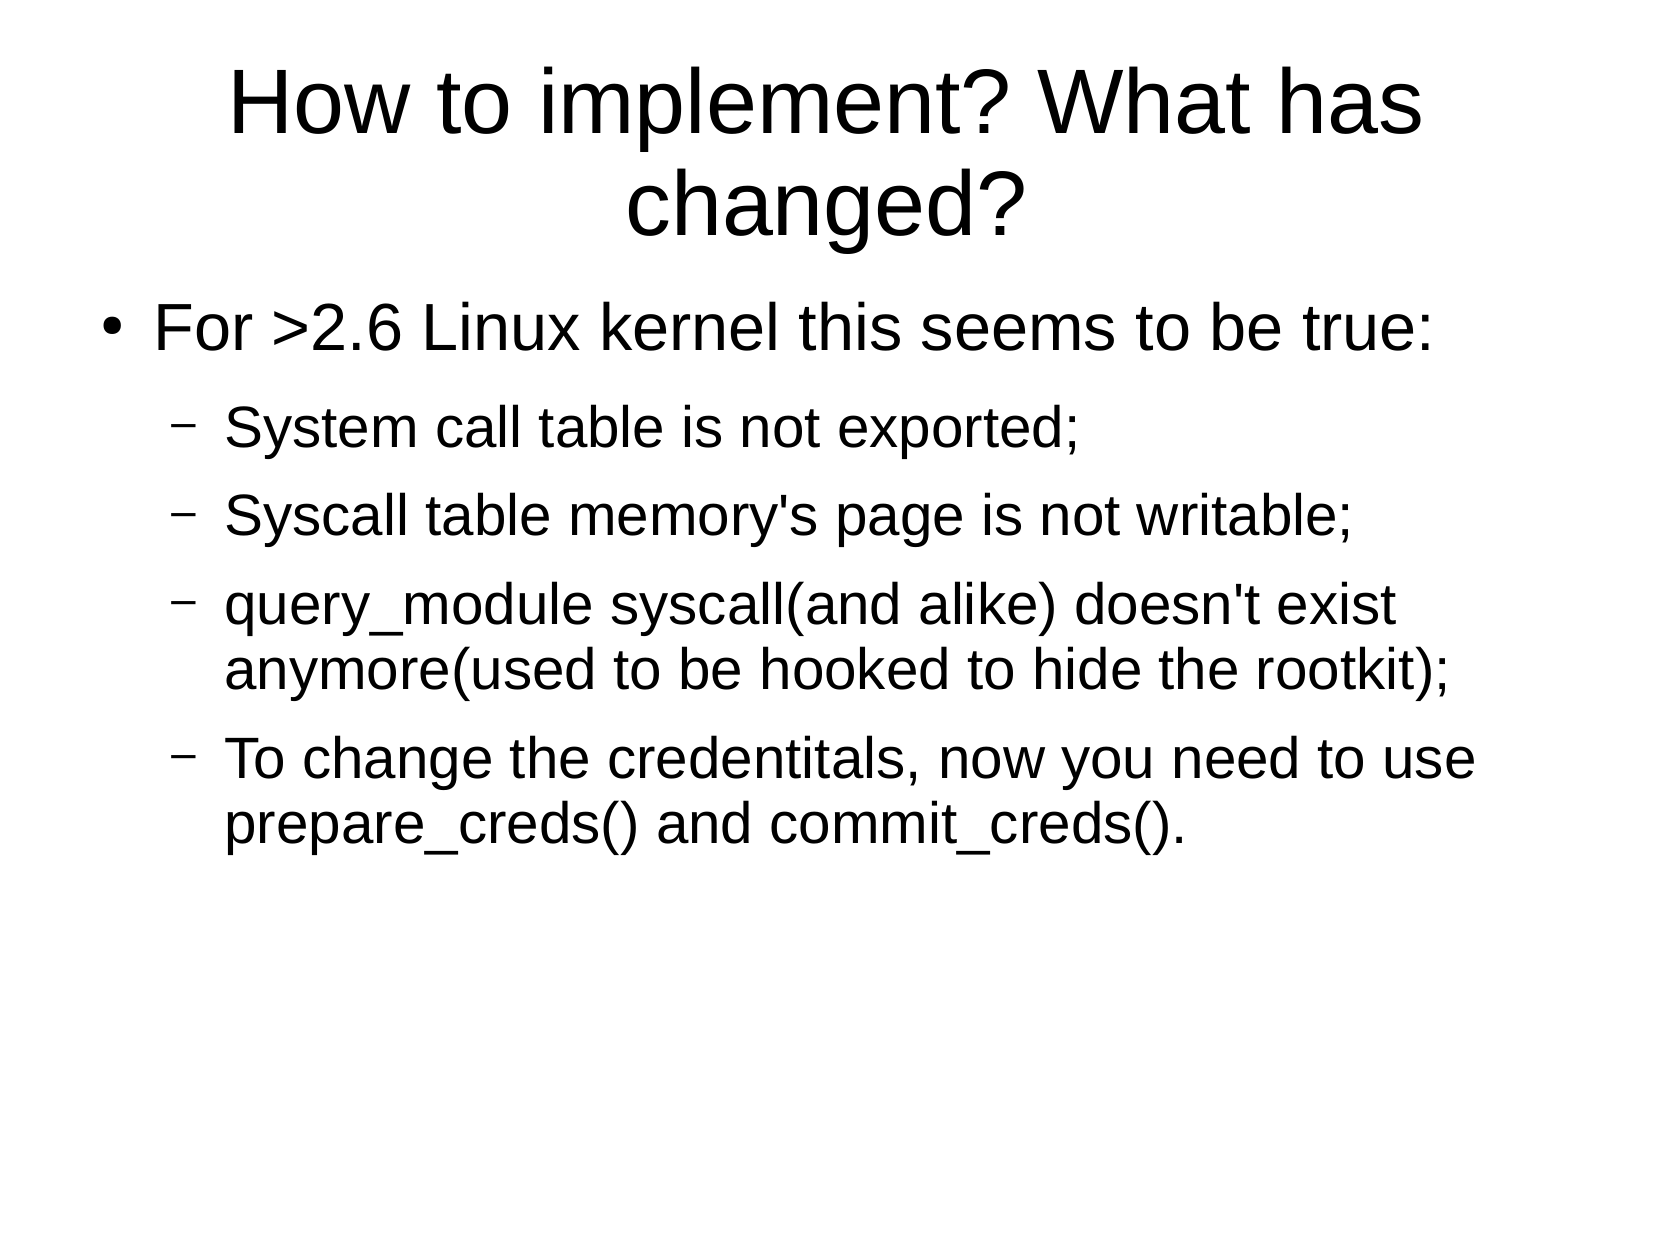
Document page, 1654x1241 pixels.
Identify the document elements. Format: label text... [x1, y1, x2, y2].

list For >2.6 Linux kernel this seems to be true: System call table is not exported; Syscall table memory's page is not writable; query_module syscall(and alike) doesn't exist anymore(used to be hooked to hide the rootkit); To change the credentitals, now you need to use prepare_creds() and commit_creds(). [82, 290, 1571, 1010]
title How to implement? What has changed? [82, 49, 1571, 257]
